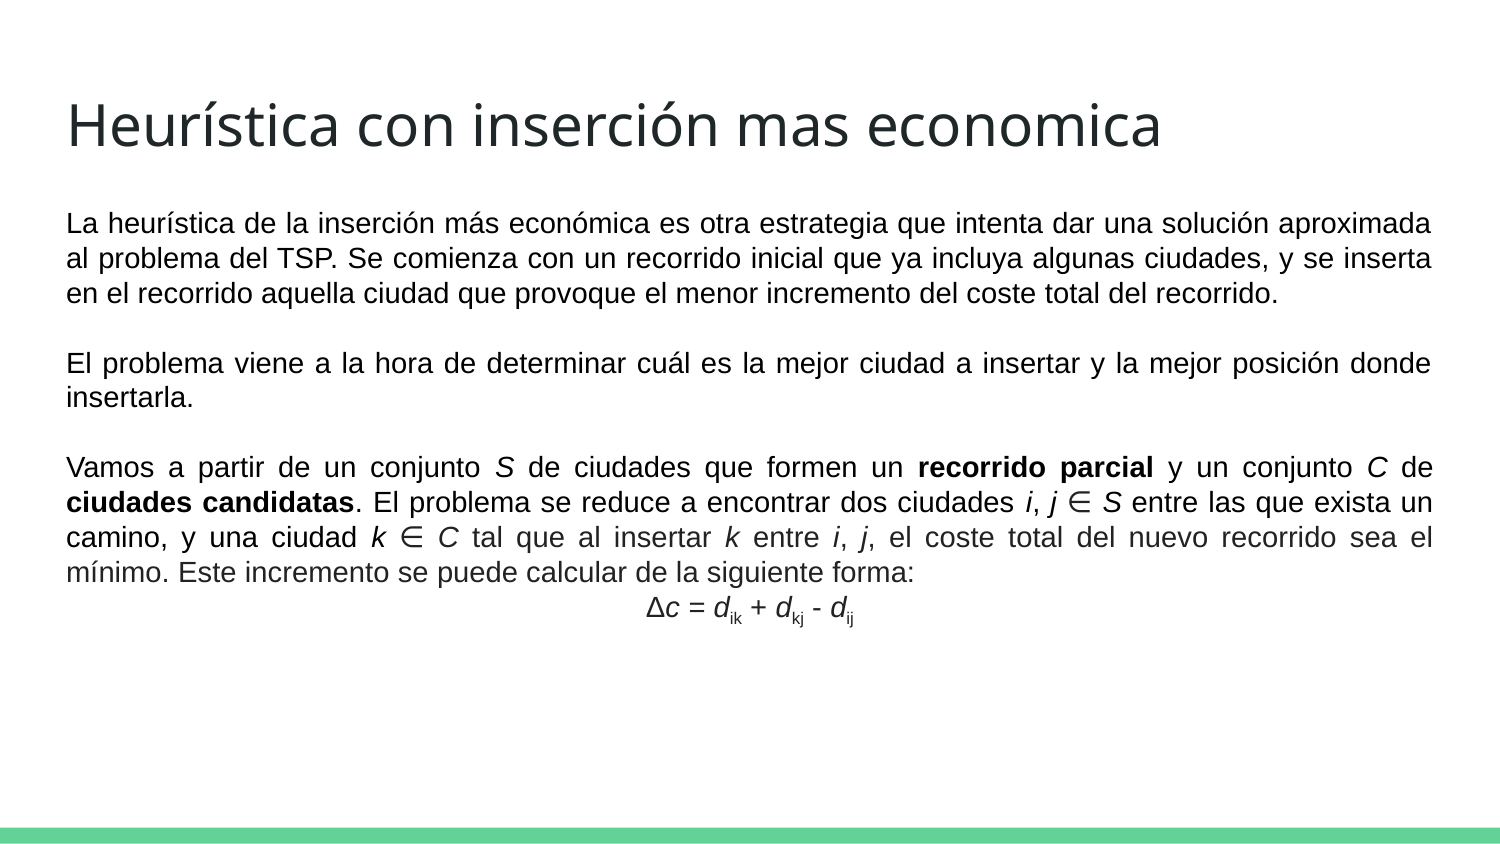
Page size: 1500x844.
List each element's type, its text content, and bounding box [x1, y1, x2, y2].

list La heurística de la inserción más económica es otra estrategia que intenta dar una solución aproximada al problema del TSP. Se comienza con un recorrido inicial que ya incluya algunas ciudades, y se inserta en el recorrido aquella ciudad que provoque el menor incremento del coste total del recorrido. El problema viene a la hora de determinar cuál es la mejor ciudad a insertar y la mejor posición donde insertarla. Vamos a partir de un conjunto S de ciudades que formen un recorrido parcial y un conjunto C de ciudades candidatas. El problema se reduce a encontrar dos ciudades i, j ∈ S entre las que exista un camino, y una ciudad k ∈ C tal que al insertar k entre i, j, el coste total del nuevo recorrido sea el mínimo. Este incremento se puede calcular de la siguiente forma: Δc = dik + dkj - dij [51, 189, 1449, 750]
title Heurística con inserción mas economica [51, 72, 1449, 167]
